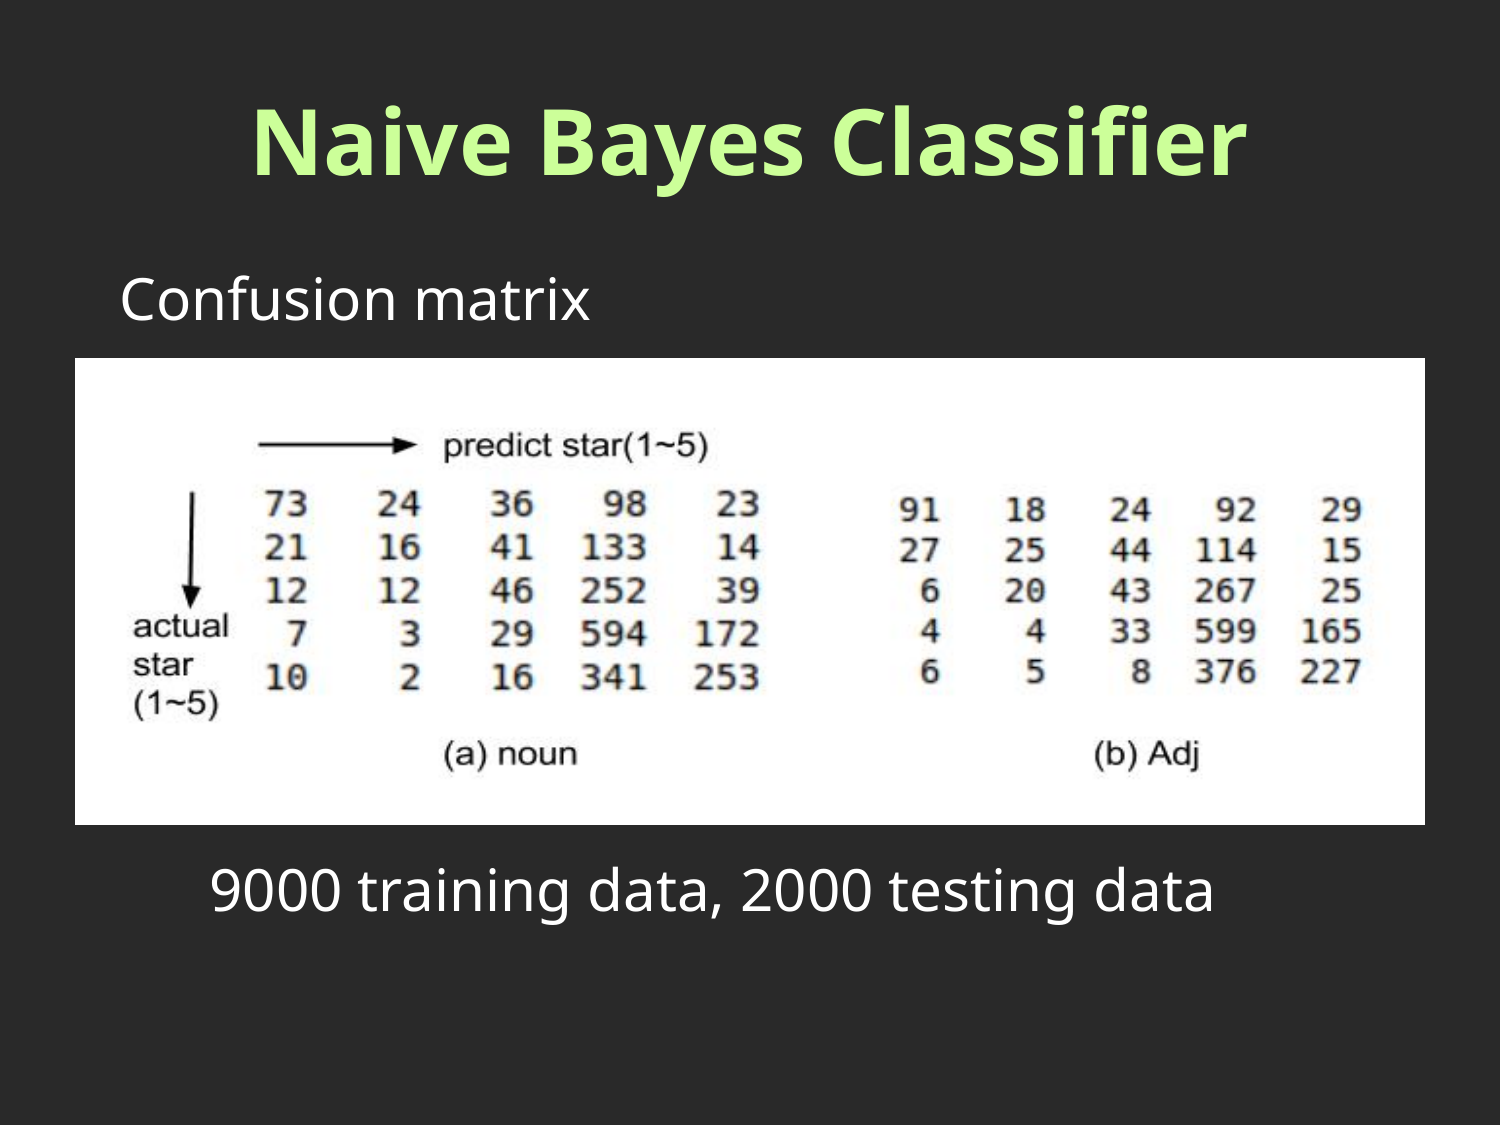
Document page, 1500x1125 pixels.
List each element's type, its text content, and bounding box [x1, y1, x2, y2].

text_box 9000 training data, 2000 testing data [195, 845, 1291, 931]
title Naive Bayes Classifier [75, 45, 1426, 233]
picture [75, 358, 1426, 826]
text_box Confusion matrix [105, 254, 916, 340]
